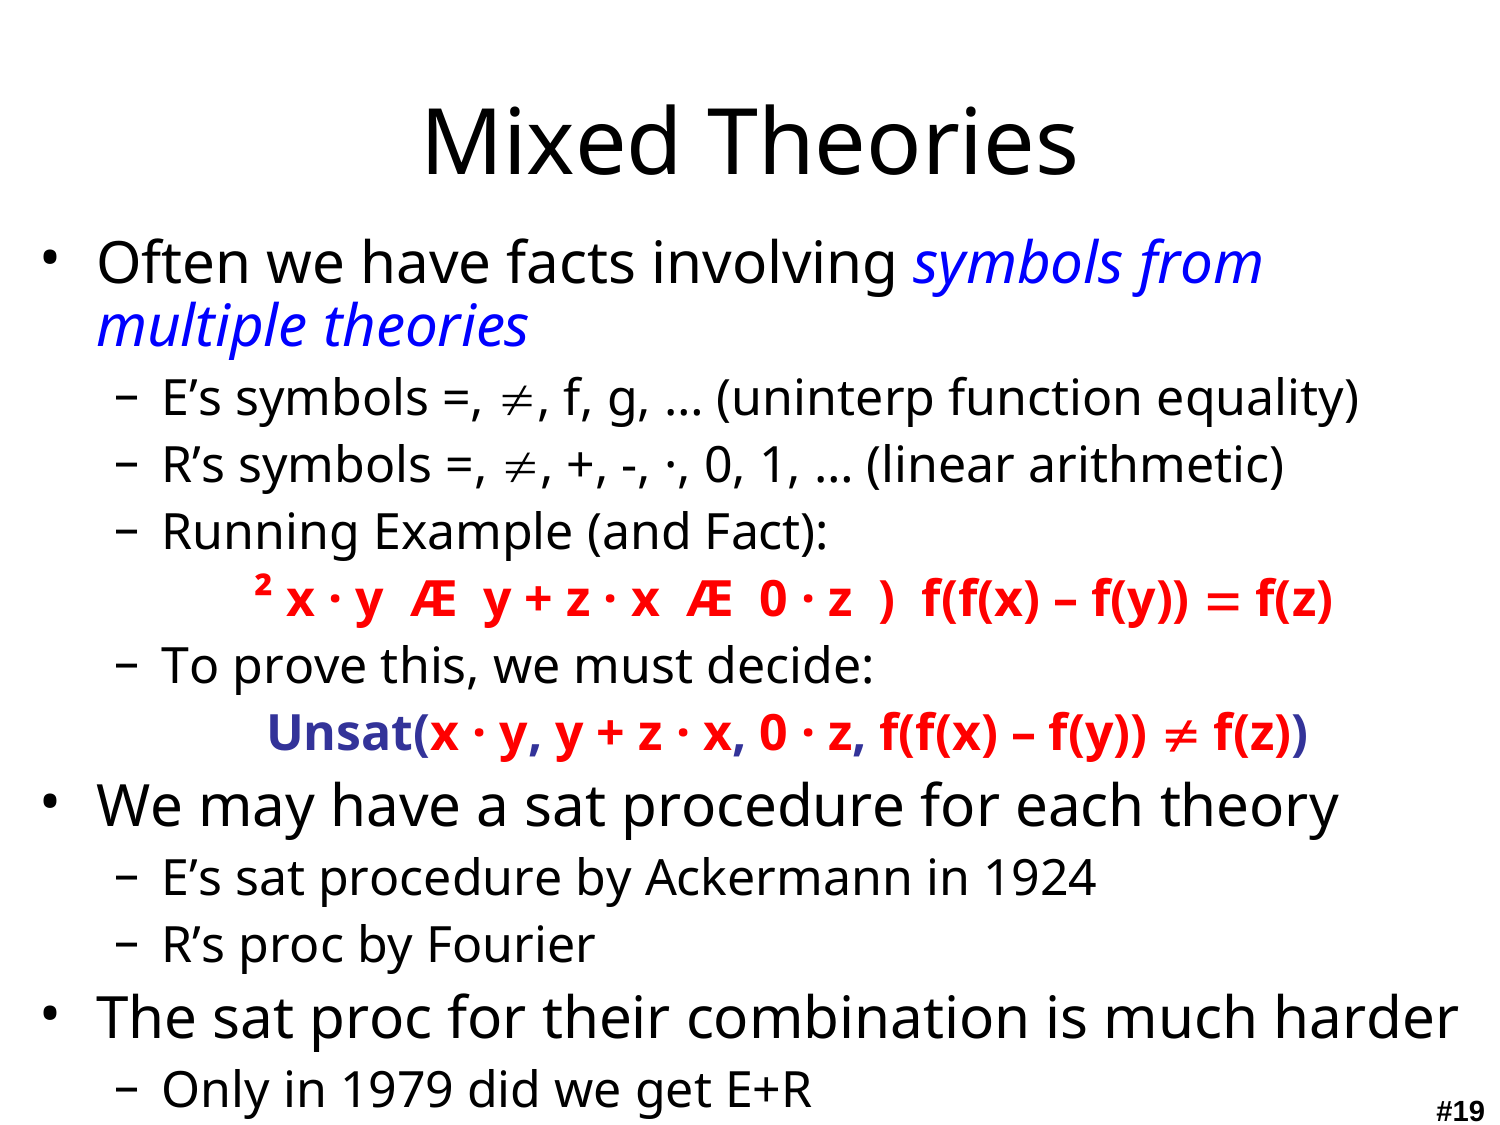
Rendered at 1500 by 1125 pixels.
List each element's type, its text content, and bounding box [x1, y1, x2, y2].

title Mixed Theories [24, 45, 1476, 224]
list Often we have facts involving symbols from multiple theories E’s symbols =, , f, g, … (uninterp function equality) R’s symbols =, , +, -, ·, 0, 1, … (linear arithmetic) Running Example (and Fact): ² x · y Æ y + z · x Æ 0 · z ) f(f(x) – f(y))  f(z) To prove this, we must decide: Unsat(x · y, y + z · x, 0 · z, f(f(x) – f(y))  f(z)) We may have a sat procedure for each theory E’s sat procedure by Ackermann in 1924 R’s proc by Fourier The sat proc for their combination is much harder Only in 1979 did we get E+R [24, 224, 1476, 1063]
